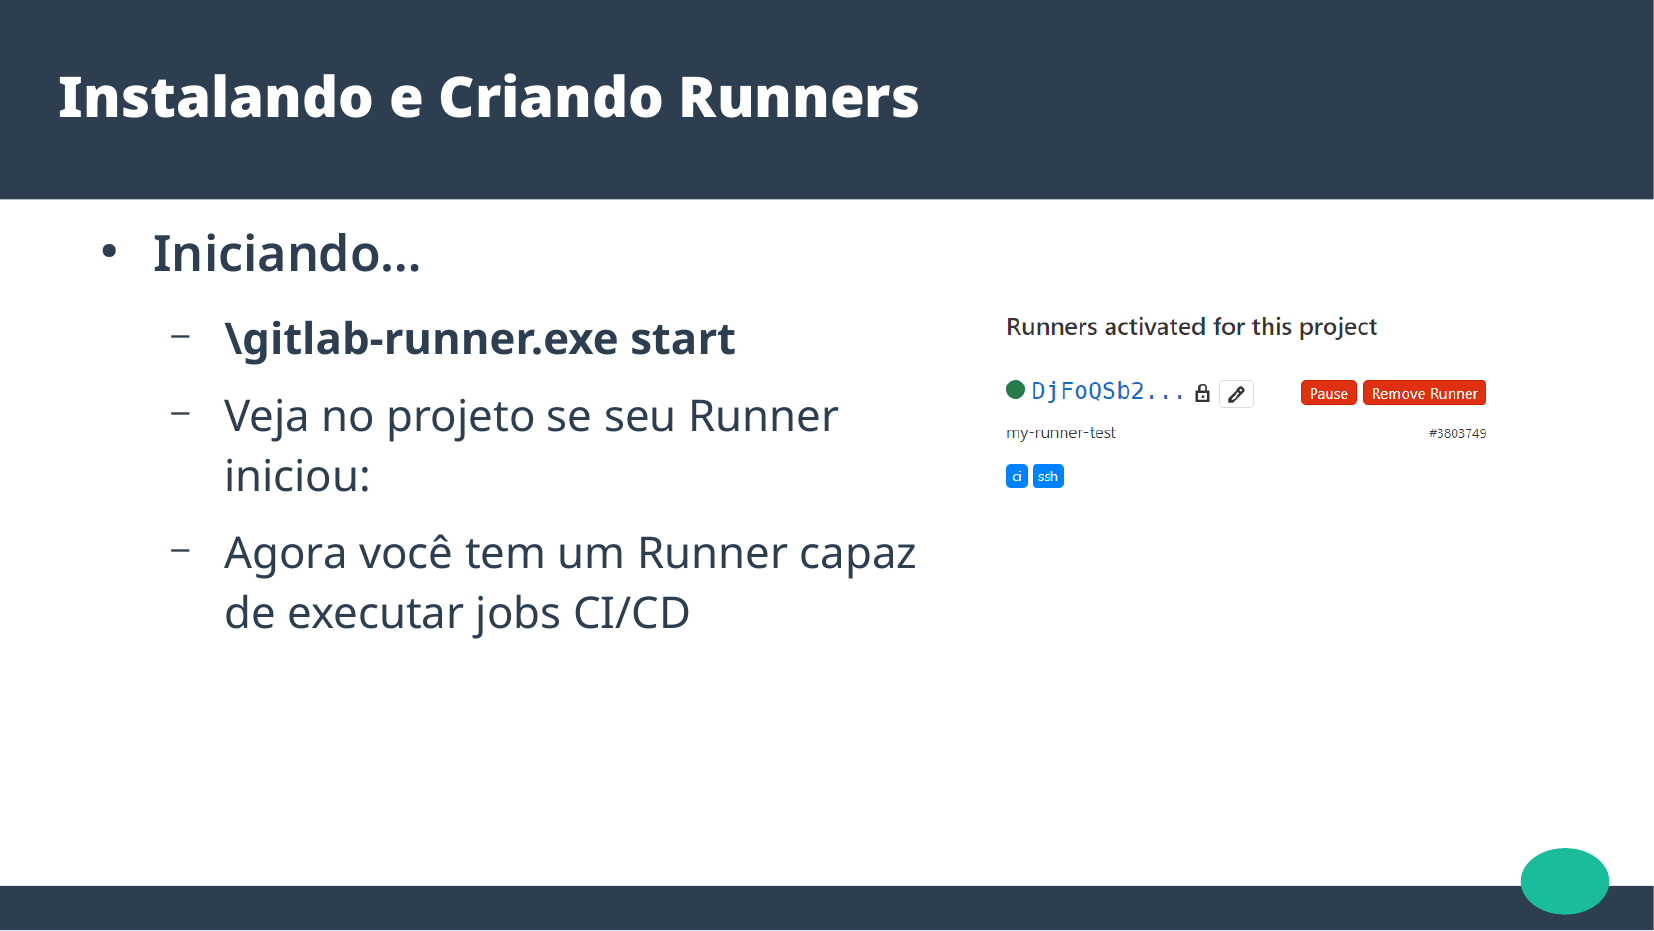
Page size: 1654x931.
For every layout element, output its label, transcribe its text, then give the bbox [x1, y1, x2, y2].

title Instalando e Criando Runners [59, 37, 1595, 156]
picture [956, 307, 1501, 508]
list Iniciando… \gitlab-runner.exe start Veja no projeto se seu Runner iniciou: Agora você tem um Runner capaz de executar jobs CI/CD [82, 217, 969, 758]
